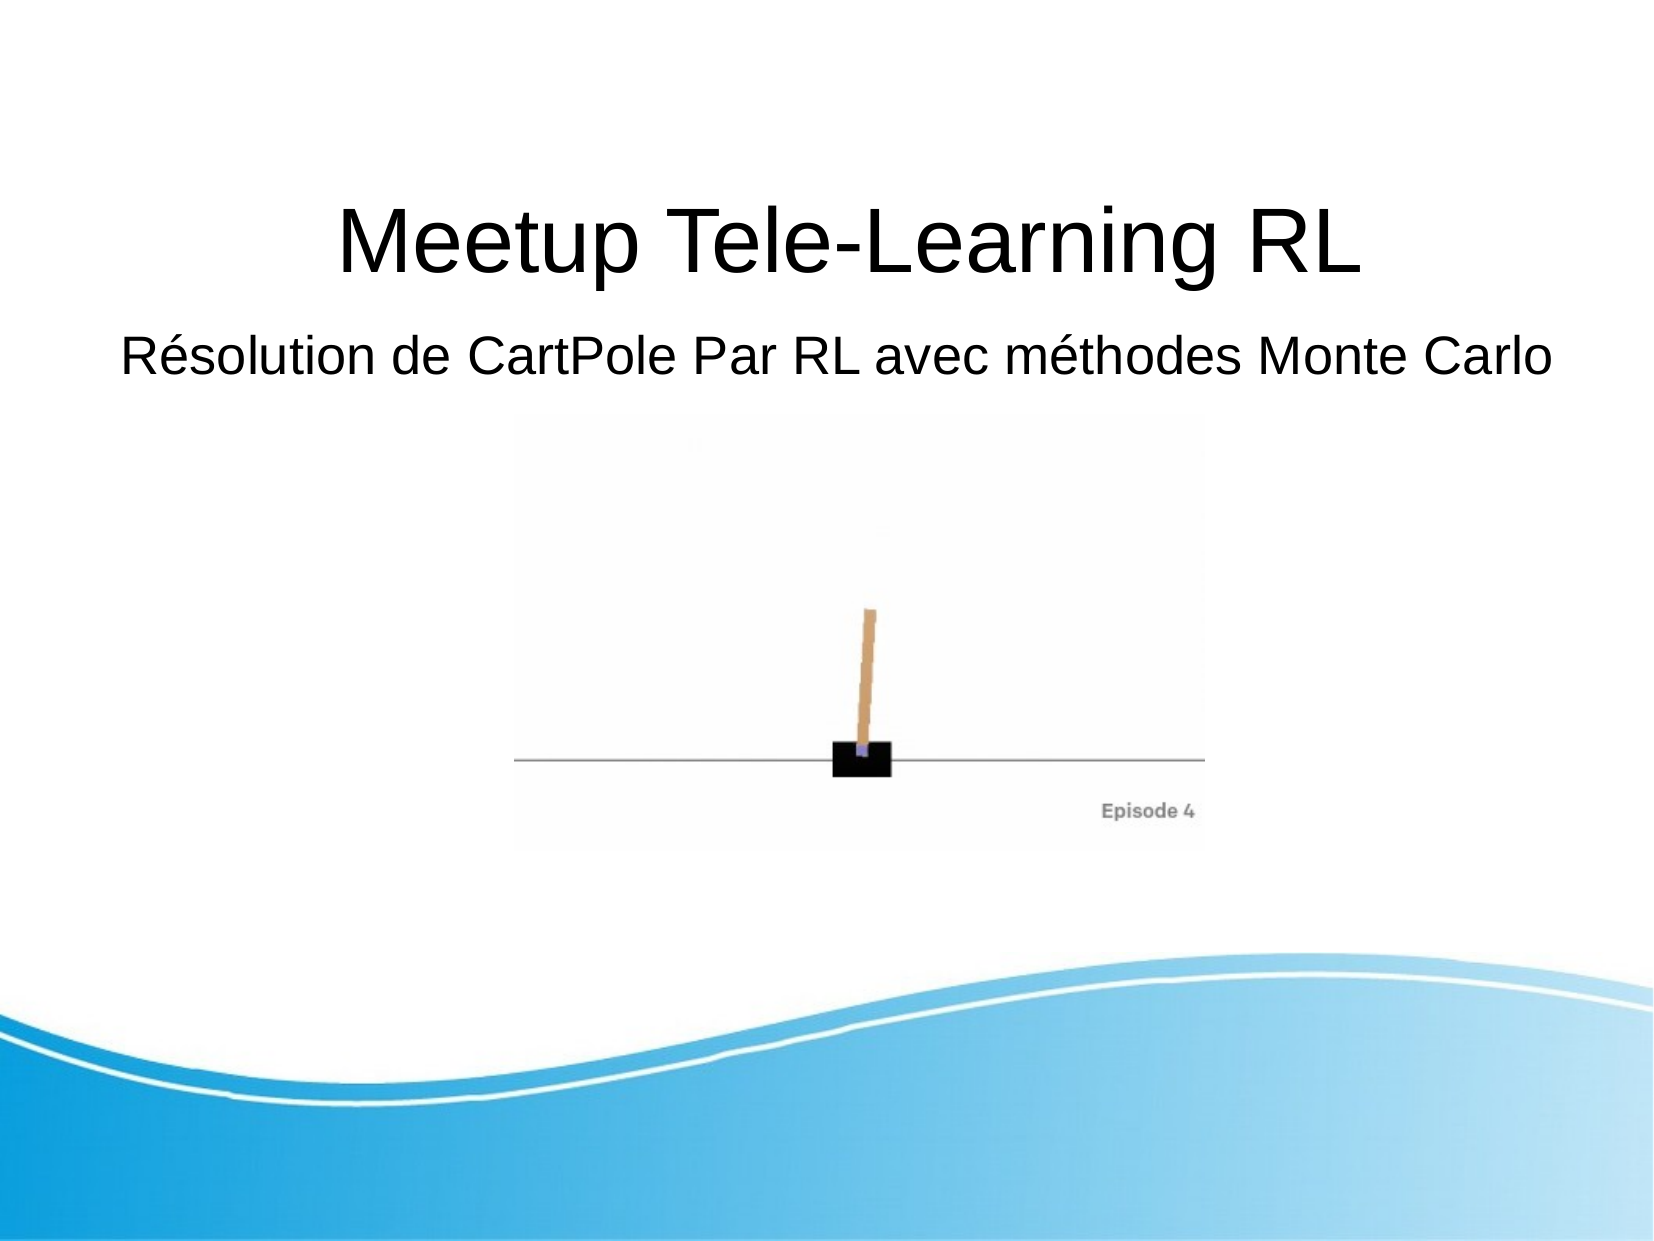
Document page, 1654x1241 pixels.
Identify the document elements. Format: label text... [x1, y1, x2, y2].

picture [0, 952, 1654, 1241]
title Meetup Tele-Learning RL Résolution de CartPole Par RL avec méthodes Monte Carlo [106, 188, 1595, 395]
picture [514, 414, 1205, 851]
